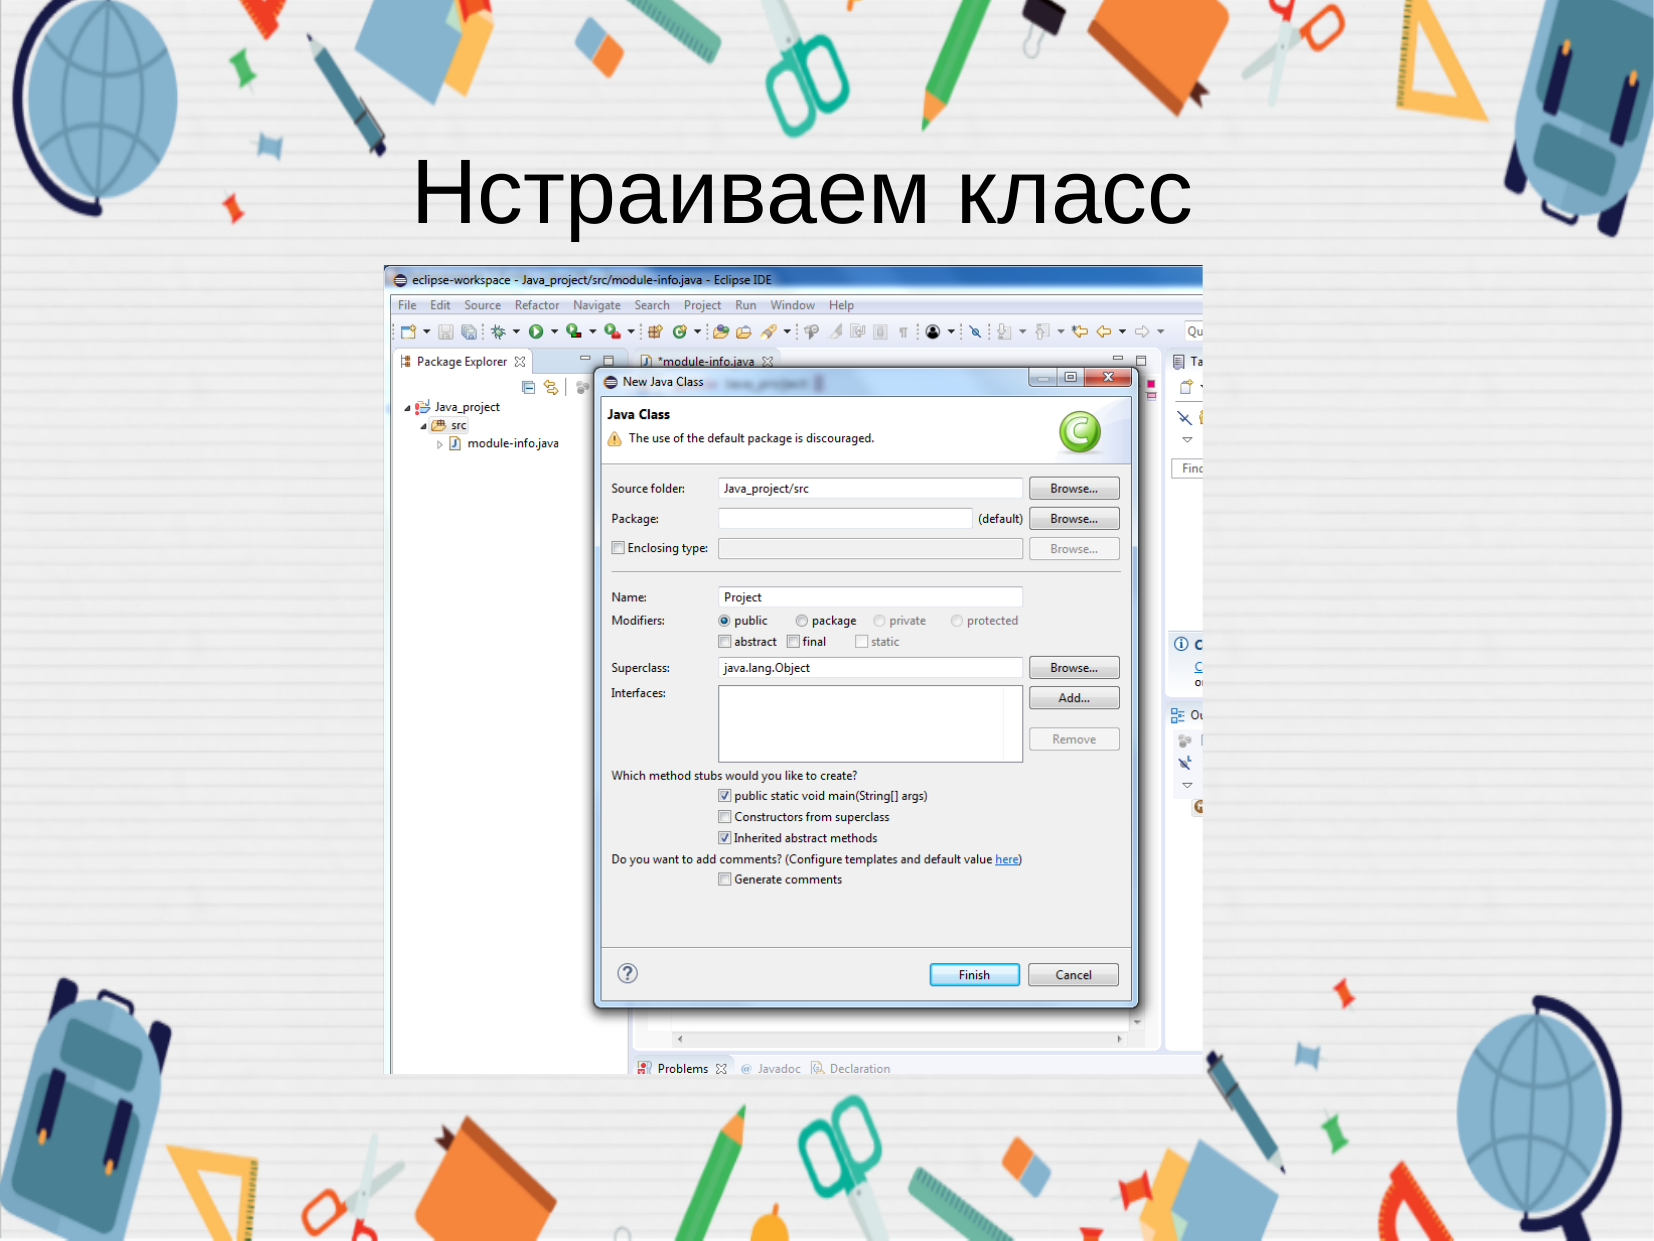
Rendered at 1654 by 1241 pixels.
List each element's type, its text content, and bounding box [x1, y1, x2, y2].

picture [0, 0, 1654, 1241]
title Нстраиваем класс [59, 88, 1548, 296]
